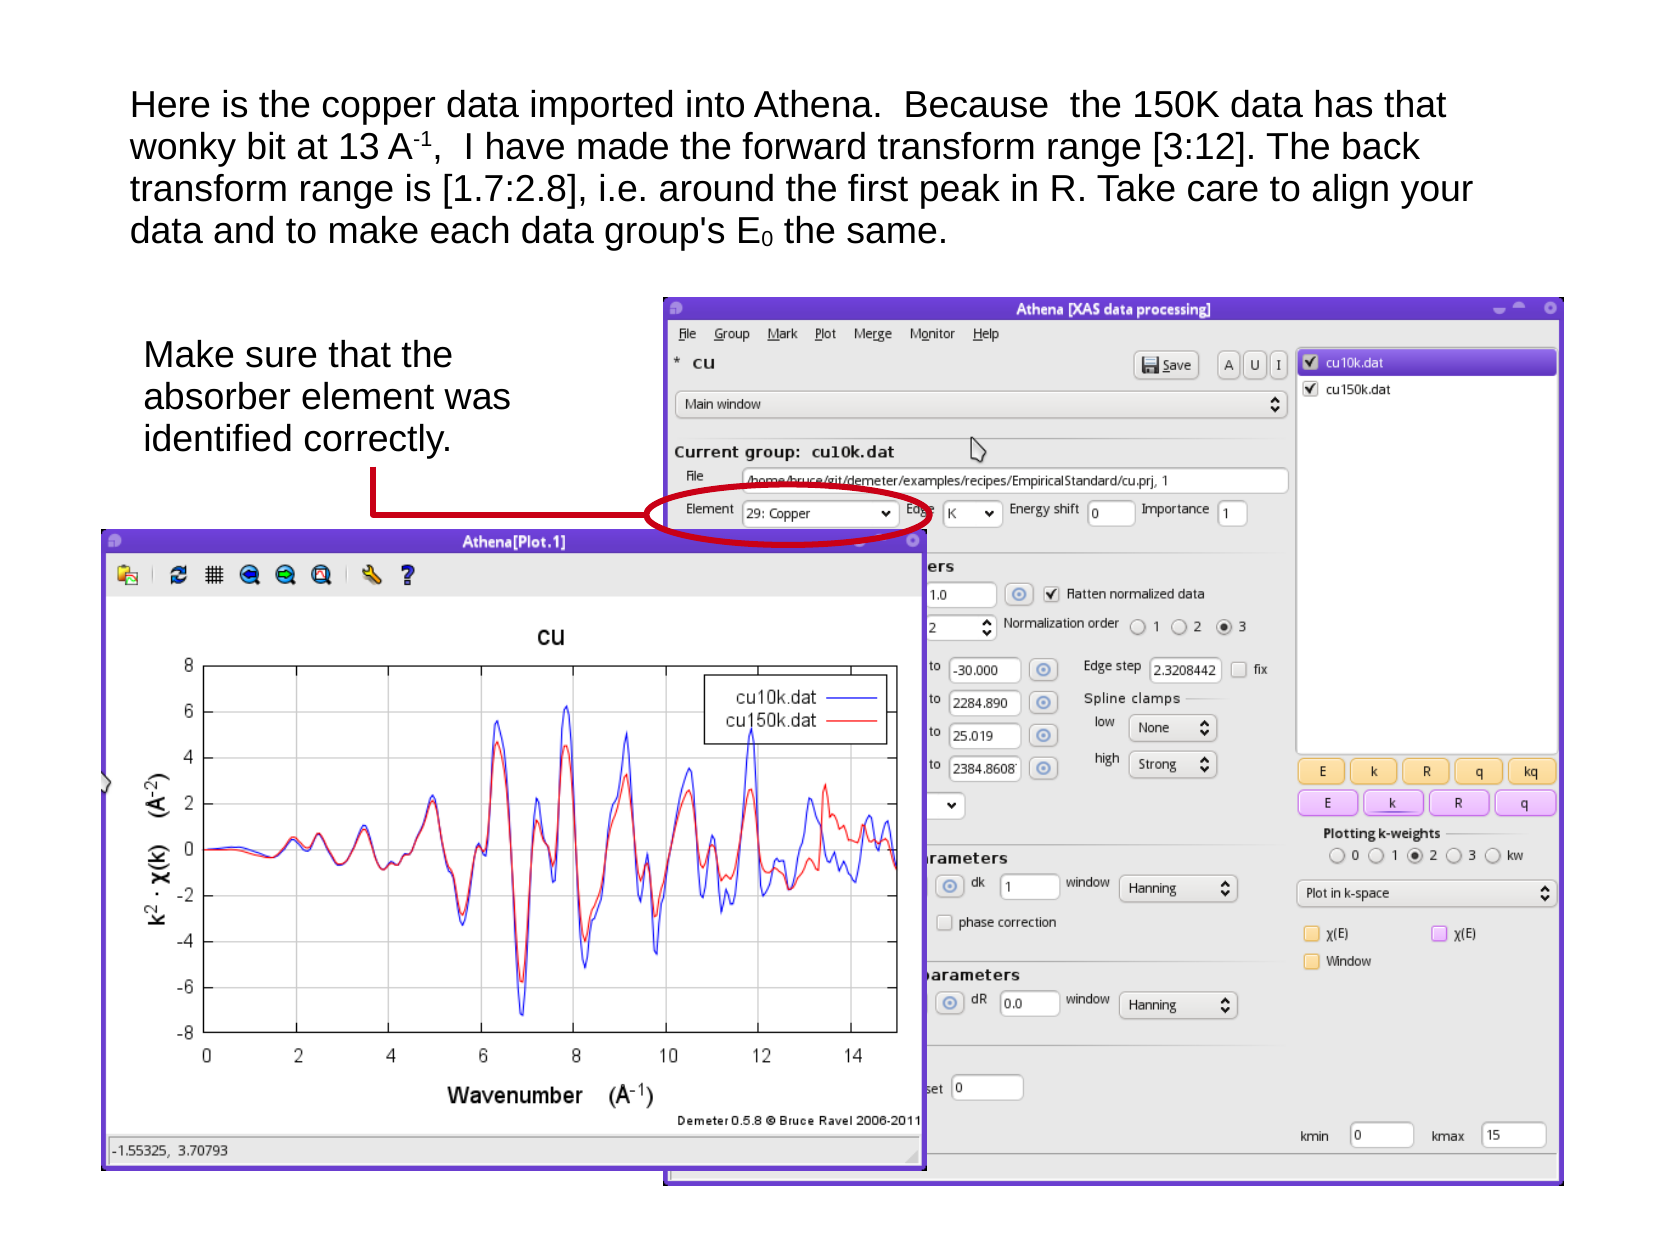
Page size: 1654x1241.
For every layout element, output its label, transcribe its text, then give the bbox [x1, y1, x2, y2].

picture [663, 488, 926, 541]
picture [101, 297, 1564, 1186]
text_box Make sure that the absorber element was identified correctly. [128, 325, 618, 467]
text_box Here is the copper data imported into Athena. Because the 150K data has that wonky bit at 13 A-1, I have made the forward transform range [3:12]. The back transform range is [1.7:2.8], i.e. around the first peak in R. Take care to align your data and to make each data group's E0 the same. [115, 76, 1531, 273]
